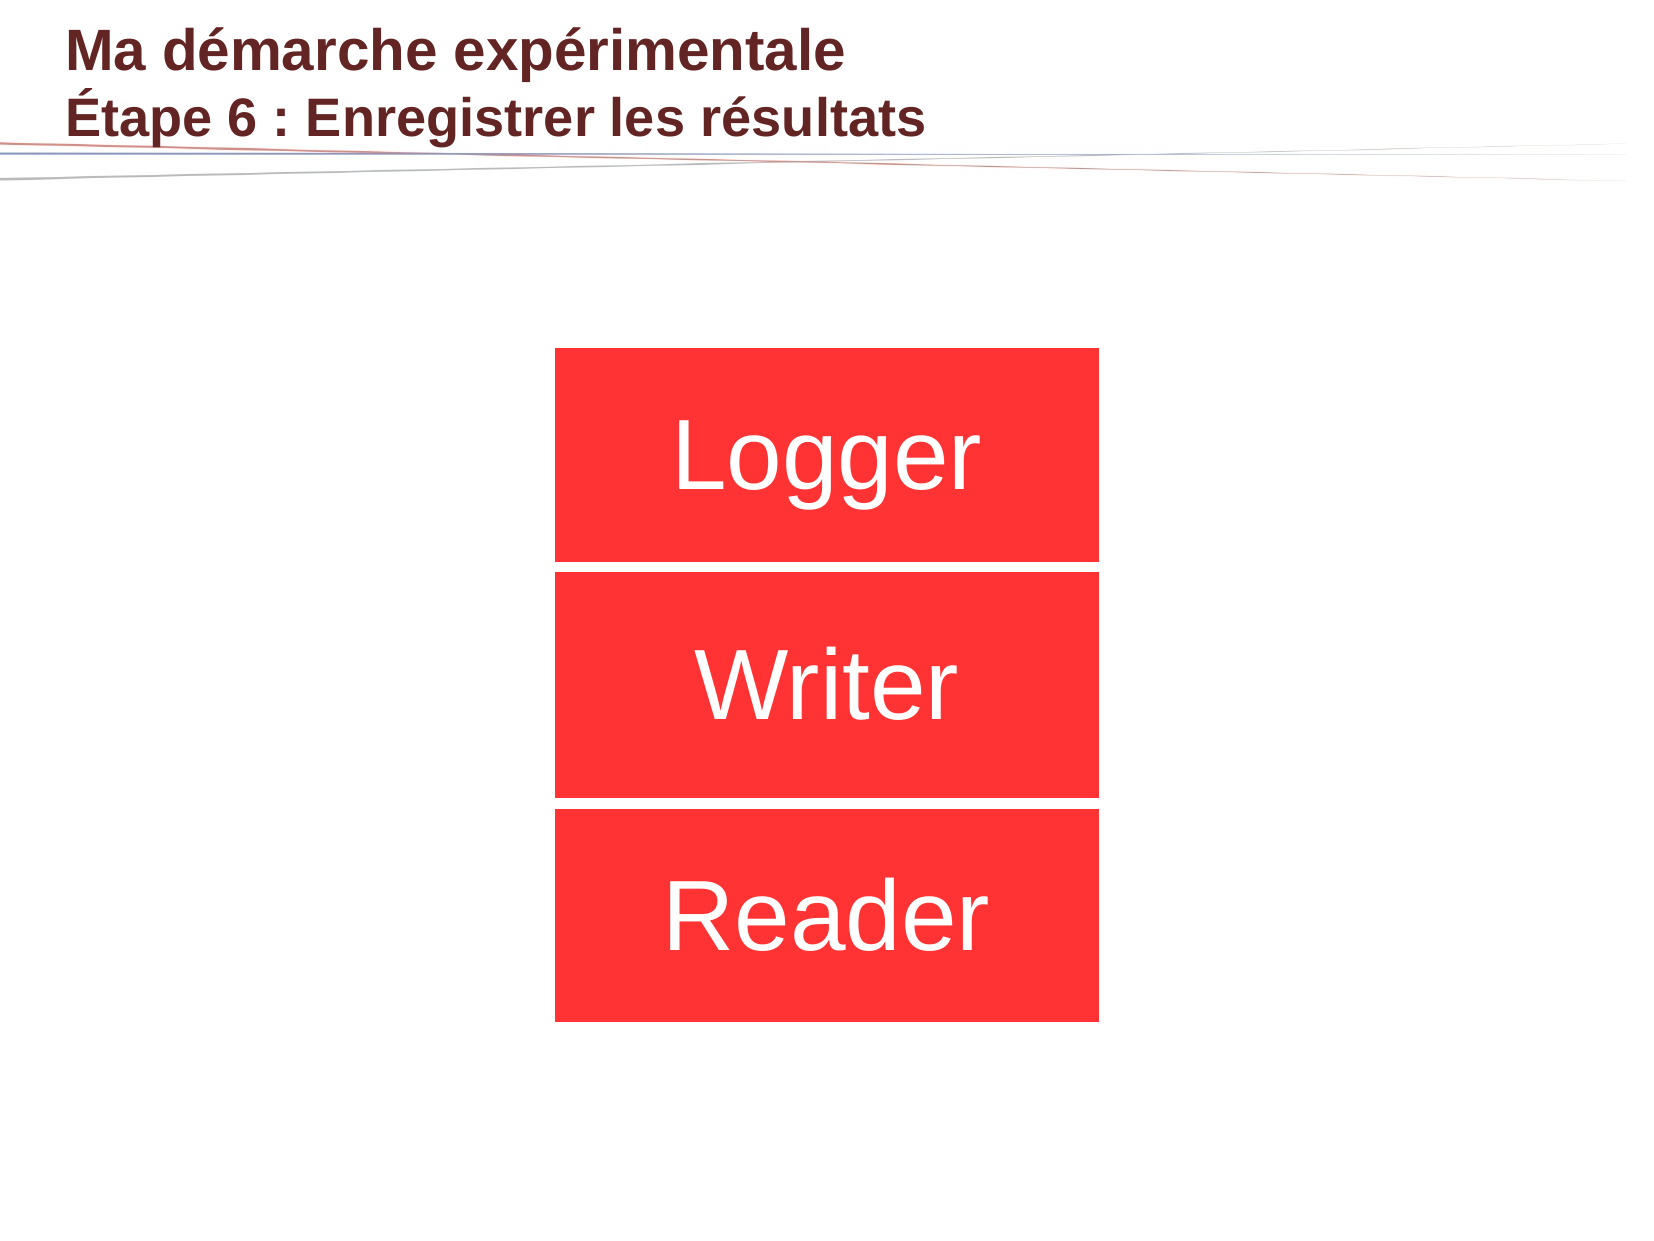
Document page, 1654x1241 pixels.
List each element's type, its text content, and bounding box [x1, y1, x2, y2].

text_box Reader [555, 809, 1099, 1022]
title Ma démarche expérimentale Étape 6 : Enregistrer les résultats [0, 11, 993, 130]
text_box Writer [555, 572, 1099, 798]
picture [0, 133, 1626, 208]
text_box Logger [555, 348, 1099, 562]
